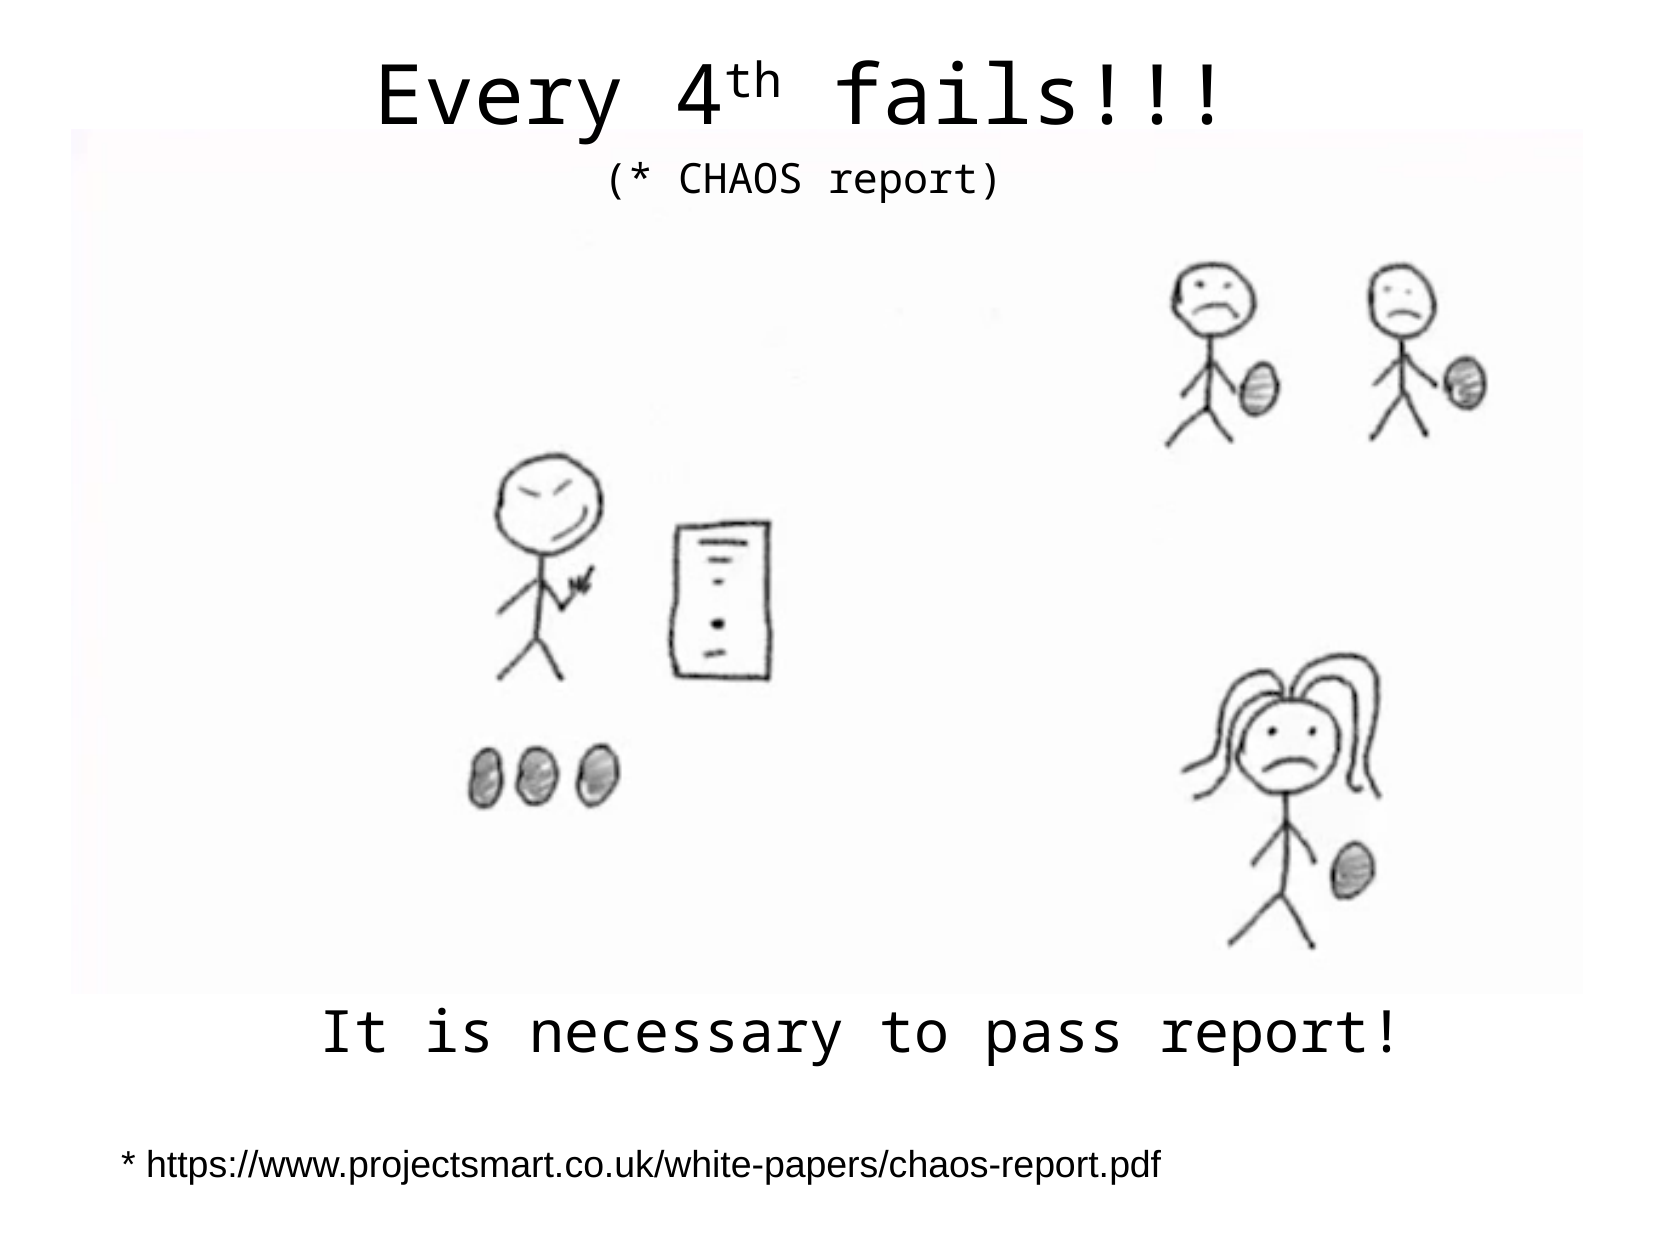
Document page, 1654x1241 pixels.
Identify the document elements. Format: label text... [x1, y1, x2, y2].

text_box * https://www.projectsmart.co.uk/white-papers/chaos-report.pdf [106, 1136, 1418, 1193]
title It is necessary to pass report! [118, 926, 1607, 1134]
title Every 4th fails!!! (* CHAOS report) [59, 17, 1548, 225]
picture [71, 129, 1583, 994]
